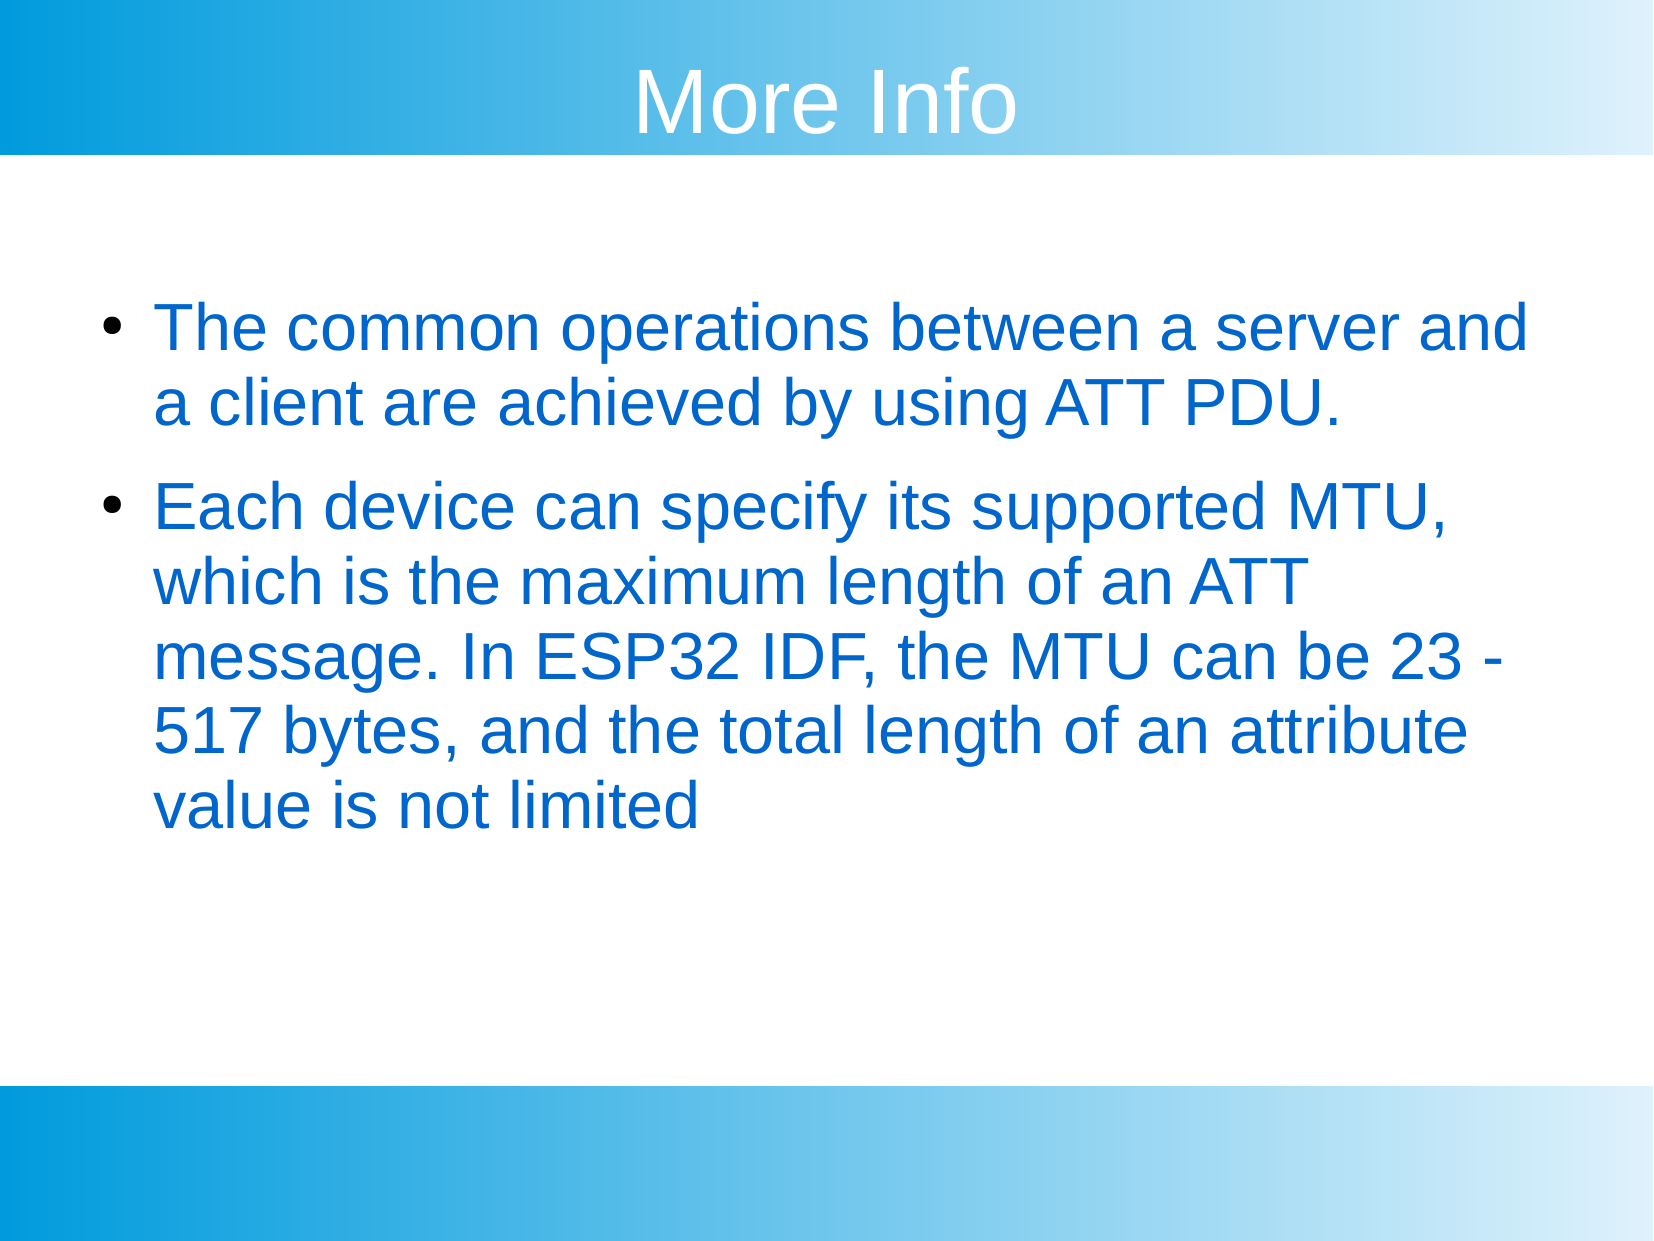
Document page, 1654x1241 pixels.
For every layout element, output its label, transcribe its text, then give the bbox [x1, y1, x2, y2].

list The common operations between a server and a client are achieved by using ATT PDU. Each device can specify its supported MTU, which is the maximum length of an ATT message. In ESP32 IDF, the MTU can be 23 - 517 bytes, and the total length of an attribute value is not limited [82, 290, 1571, 1010]
title More Info [82, 49, 1571, 155]
